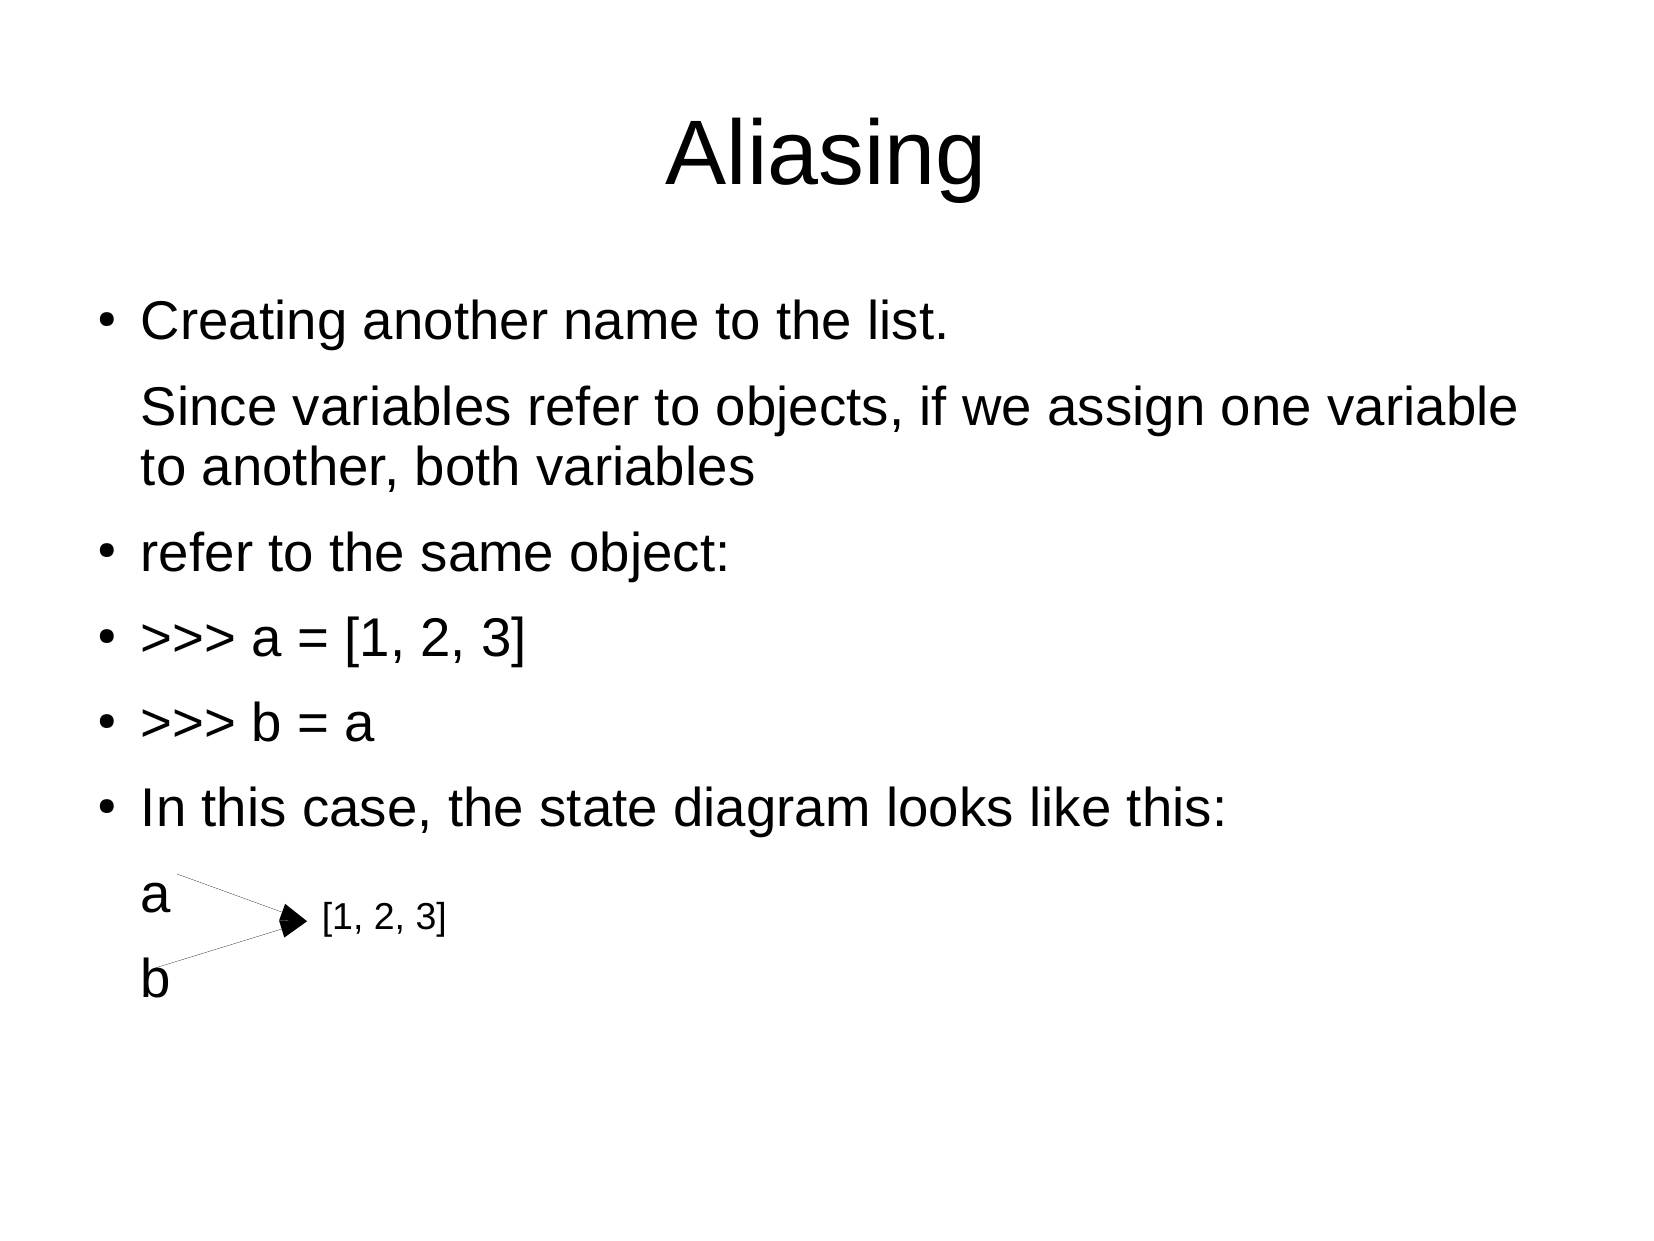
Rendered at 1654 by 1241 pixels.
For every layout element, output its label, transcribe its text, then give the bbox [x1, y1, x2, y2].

text_box [251, 896, 317, 954]
list Creating another name to the list. Since variables refer to objects, if we assign one variable to another, both variables refer to the same object: >>> a = [1, 2, 3] >>> b = a In this case, the state diagram looks like this: a b [82, 290, 1571, 1010]
text_box [1, 2, 3] [271, 888, 615, 945]
title Aliasing [82, 49, 1571, 257]
